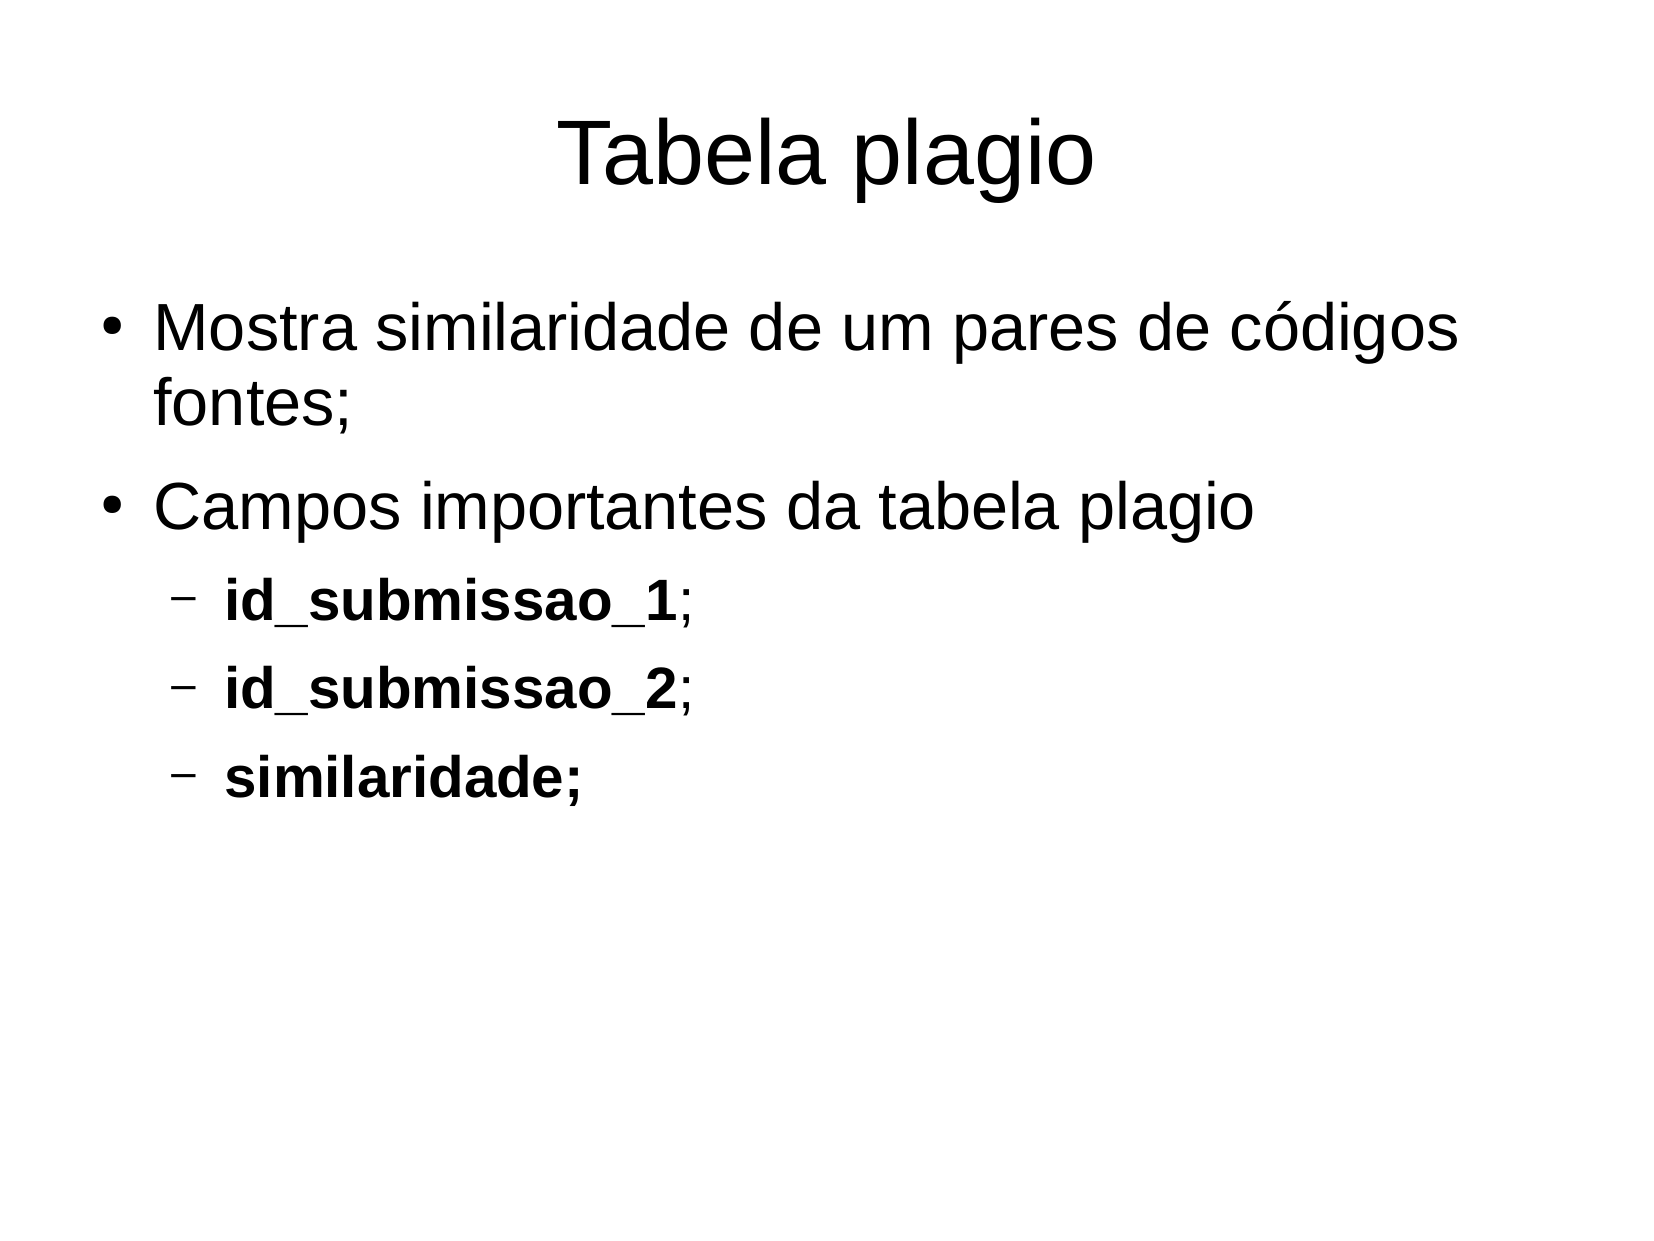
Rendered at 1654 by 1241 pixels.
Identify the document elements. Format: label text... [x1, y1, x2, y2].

list Mostra similaridade de um pares de códigos fontes; Campos importantes da tabela plagio id_submissao_1; id_submissao_2; similaridade; [82, 290, 1571, 1010]
title Tabela plagio [82, 49, 1571, 257]
